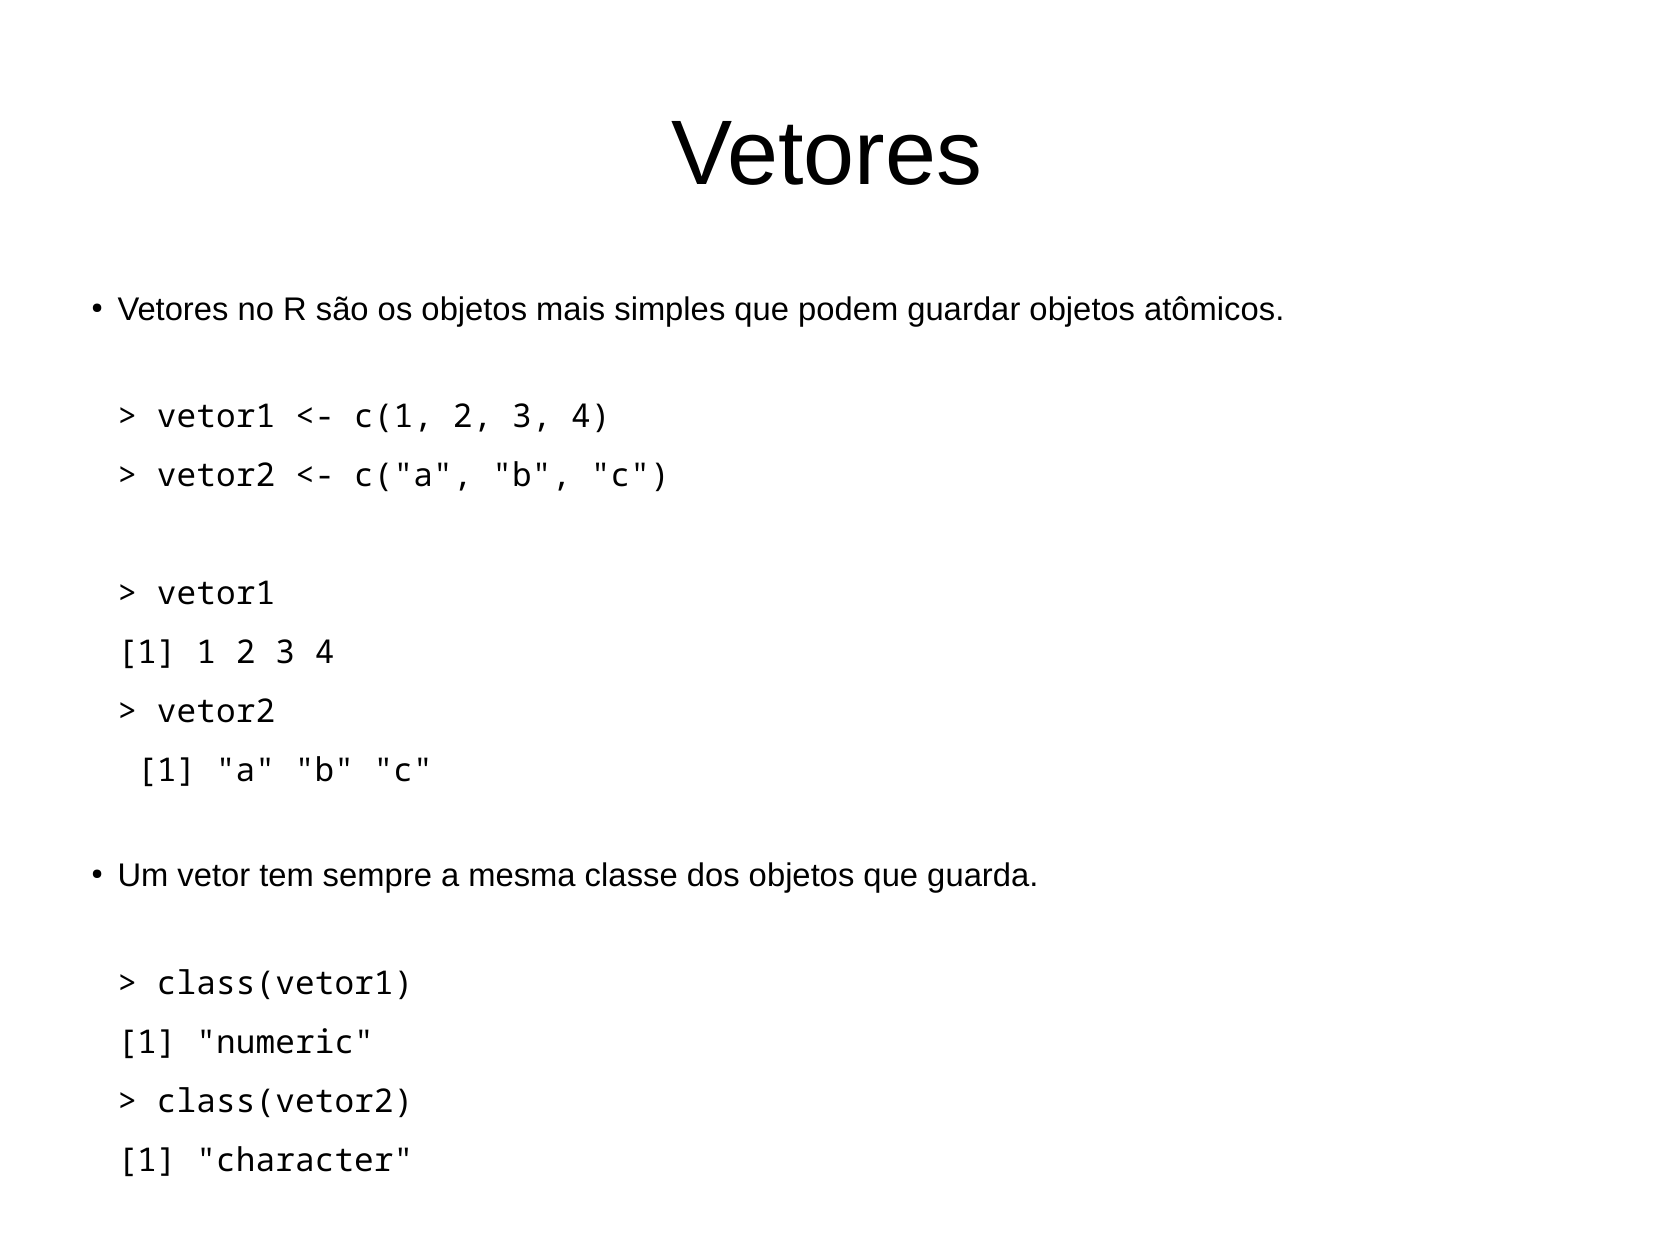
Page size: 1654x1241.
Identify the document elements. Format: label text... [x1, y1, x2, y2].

list Vetores no R são os objetos mais simples que podem guardar objetos atômicos. > vetor1 <- c(1, 2, 3, 4) > vetor2 <- c("a", "b", "c") > vetor1 [1] 1 2 3 4 > vetor2 [1] "a" "b" "c" Um vetor tem sempre a mesma classe dos objetos que guarda. > class(vetor1) [1] "numeric" > class(vetor2) [1] "character" [82, 290, 1571, 1182]
title Vetores [82, 49, 1571, 257]
